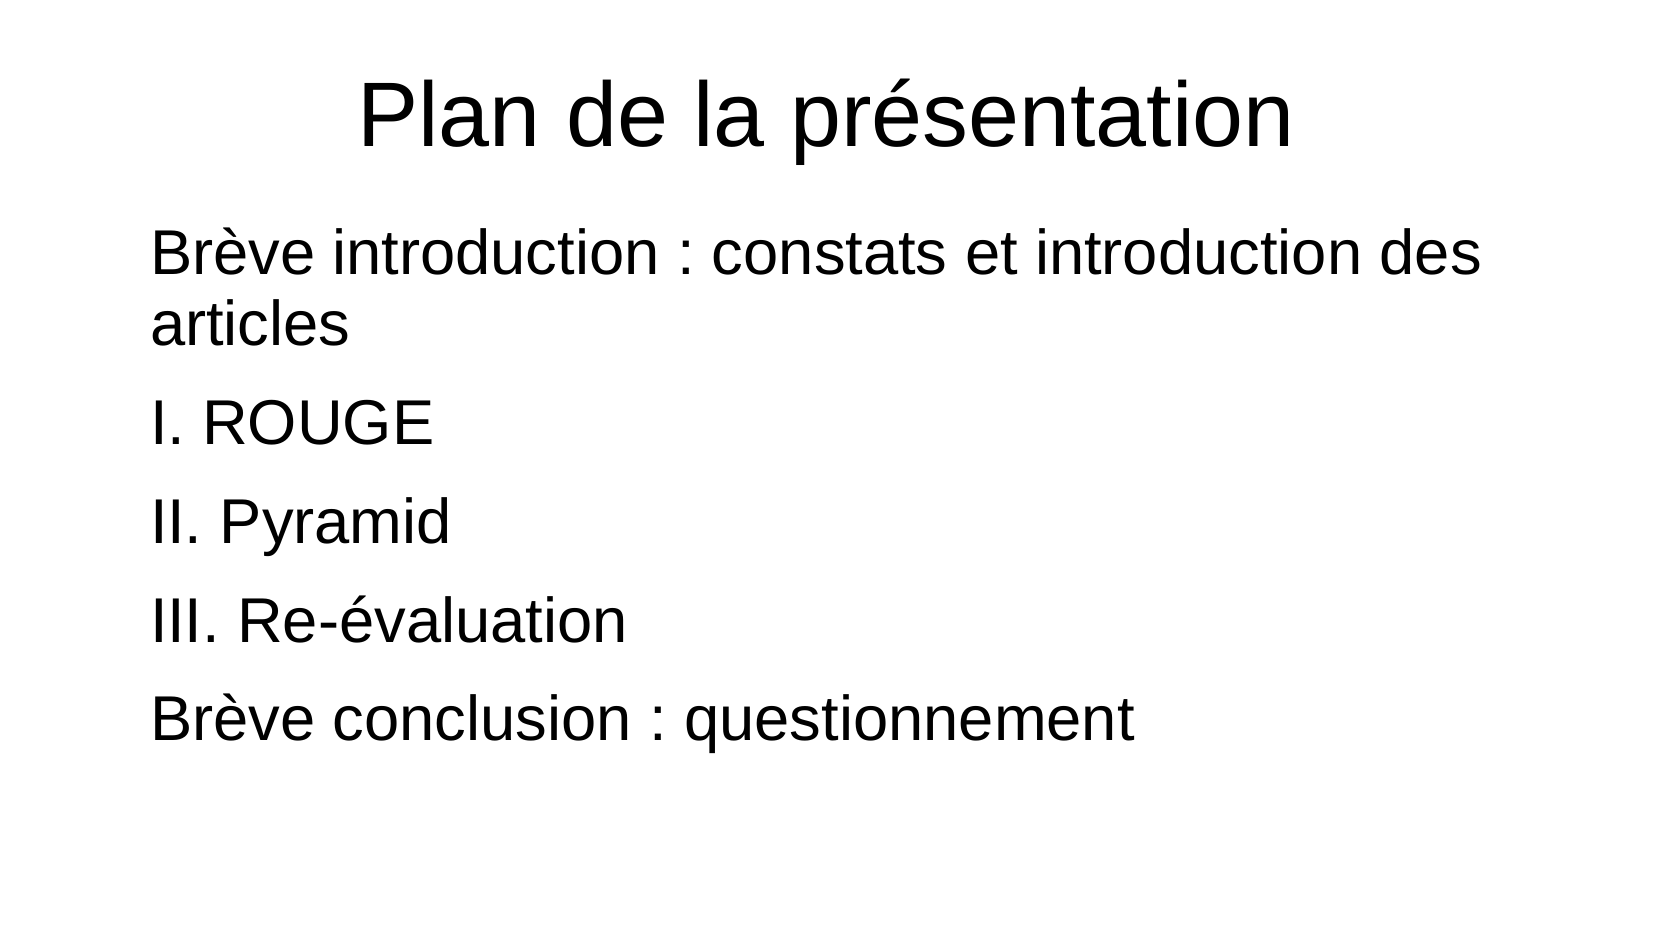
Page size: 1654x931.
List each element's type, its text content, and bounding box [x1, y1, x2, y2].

title Plan de la présentation [82, 37, 1571, 193]
list Brève introduction : constats et introduction des articles I. ROUGE II. Pyramid III. Re-évaluation Brève conclusion : questionnement [82, 217, 1625, 758]
